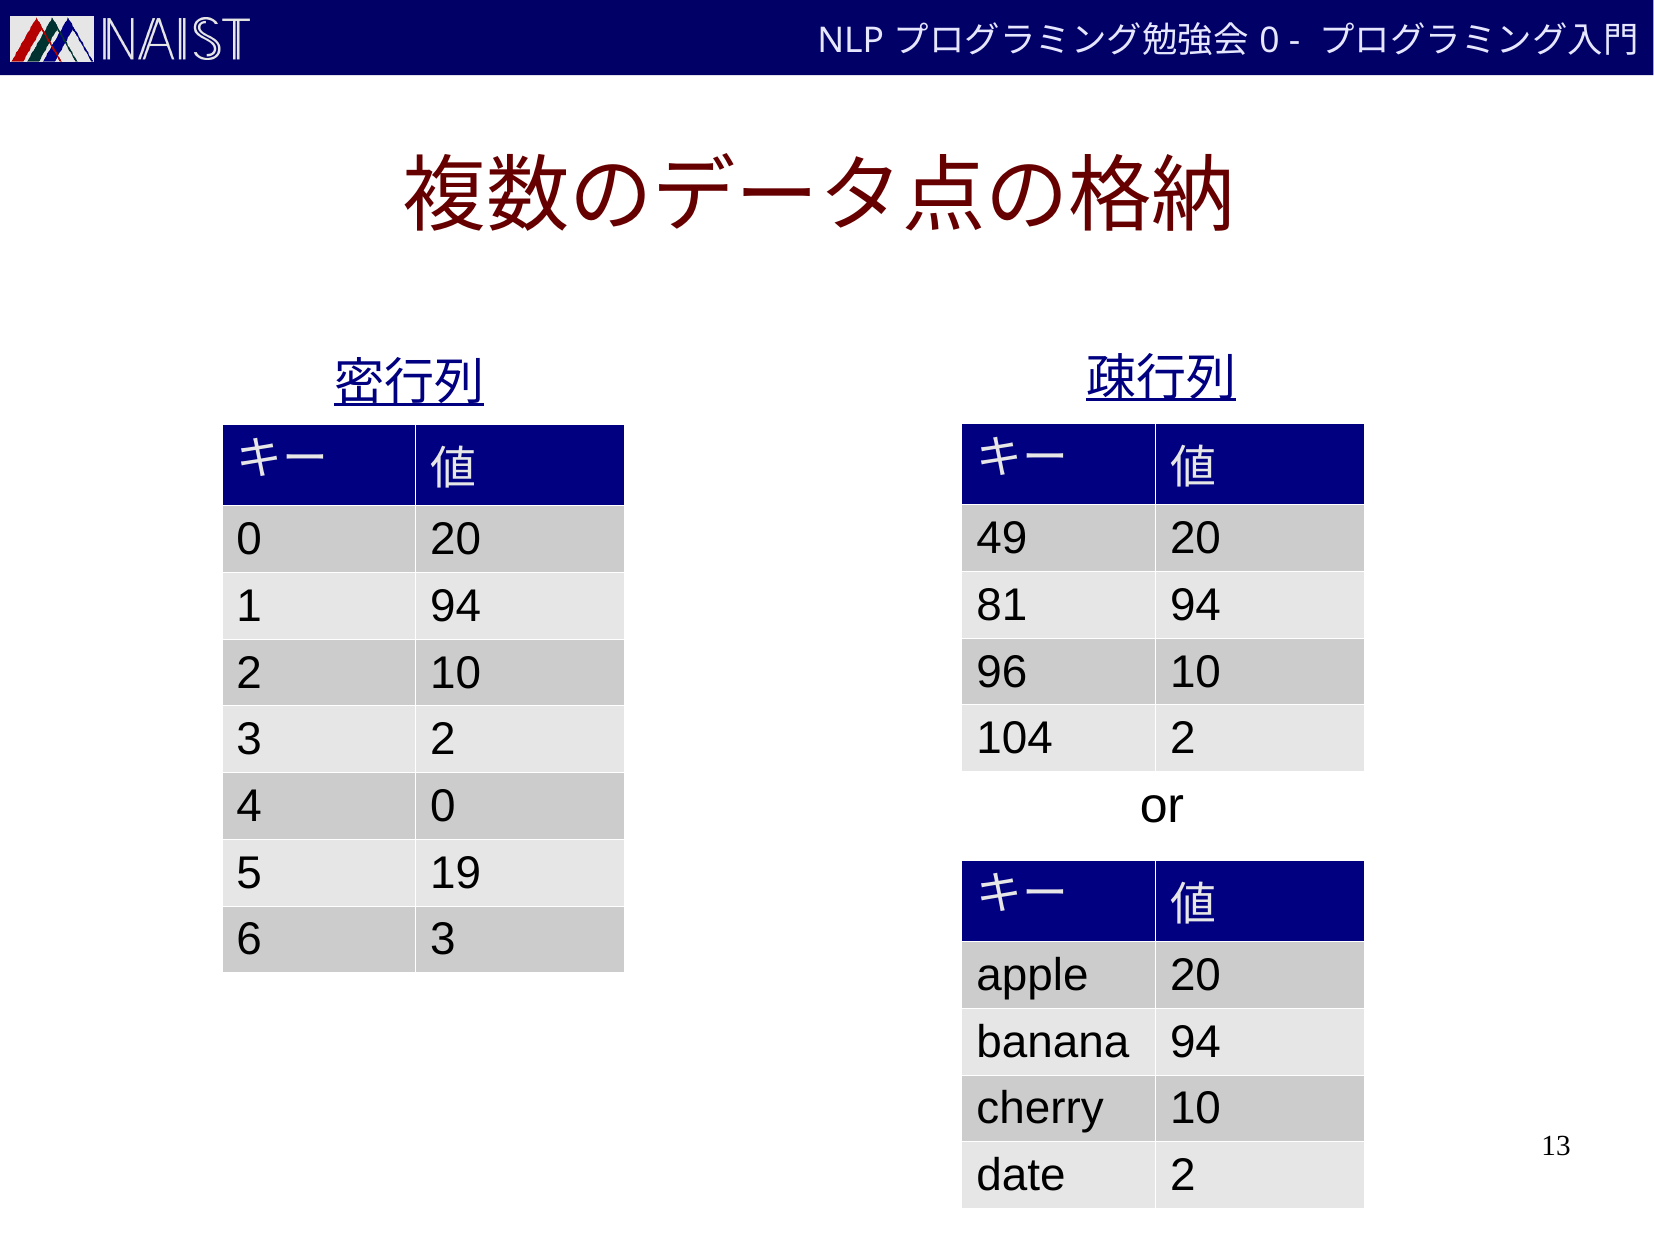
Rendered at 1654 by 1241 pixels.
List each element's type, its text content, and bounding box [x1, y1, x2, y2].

table_cell 20 [1156, 505, 1364, 571]
table_cell 4 [223, 773, 415, 839]
table_header 値 [416, 425, 624, 505]
text_box 密行列 [319, 345, 527, 419]
table_cell 104 [962, 705, 1155, 771]
table_cell 6 [223, 907, 415, 972]
table_cell date [962, 1142, 1155, 1208]
table_cell 49 [962, 505, 1155, 571]
table_header キー [962, 424, 1155, 504]
table_cell 94 [1156, 572, 1364, 638]
text_box 疎行列 [1071, 341, 1263, 415]
table_cell 2 [416, 706, 624, 772]
table_cell 81 [962, 572, 1155, 638]
table_cell 94 [416, 573, 624, 639]
table_header 値 [1156, 424, 1364, 504]
table_cell 3 [223, 706, 415, 772]
table_cell 0 [416, 773, 624, 839]
table_cell 10 [1156, 639, 1364, 704]
table_cell 5 [223, 840, 415, 906]
table_cell 10 [1156, 1076, 1364, 1141]
table_cell apple [962, 942, 1155, 1008]
table_cell 20 [416, 506, 624, 572]
table_cell 0 [223, 506, 415, 572]
table_header キー [962, 861, 1155, 941]
table_cell 2 [1156, 705, 1364, 771]
table_cell 2 [1156, 1142, 1364, 1208]
text_box or [1125, 769, 1200, 841]
table_cell 10 [416, 640, 624, 705]
table_header 値 [1156, 861, 1364, 941]
table_cell 94 [1156, 1009, 1364, 1075]
table_cell banana [962, 1009, 1155, 1075]
picture [102, 17, 251, 60]
table_cell 2 [223, 640, 415, 705]
picture [10, 16, 94, 62]
table_cell 3 [416, 907, 624, 972]
table_cell 96 [962, 639, 1155, 704]
title 複数のデータ点の格納 [75, 92, 1564, 285]
table_header キー [223, 425, 415, 505]
table_cell 20 [1156, 942, 1364, 1008]
table_cell cherry [962, 1076, 1155, 1141]
table_cell 19 [416, 840, 624, 906]
table_cell 1 [223, 573, 415, 639]
